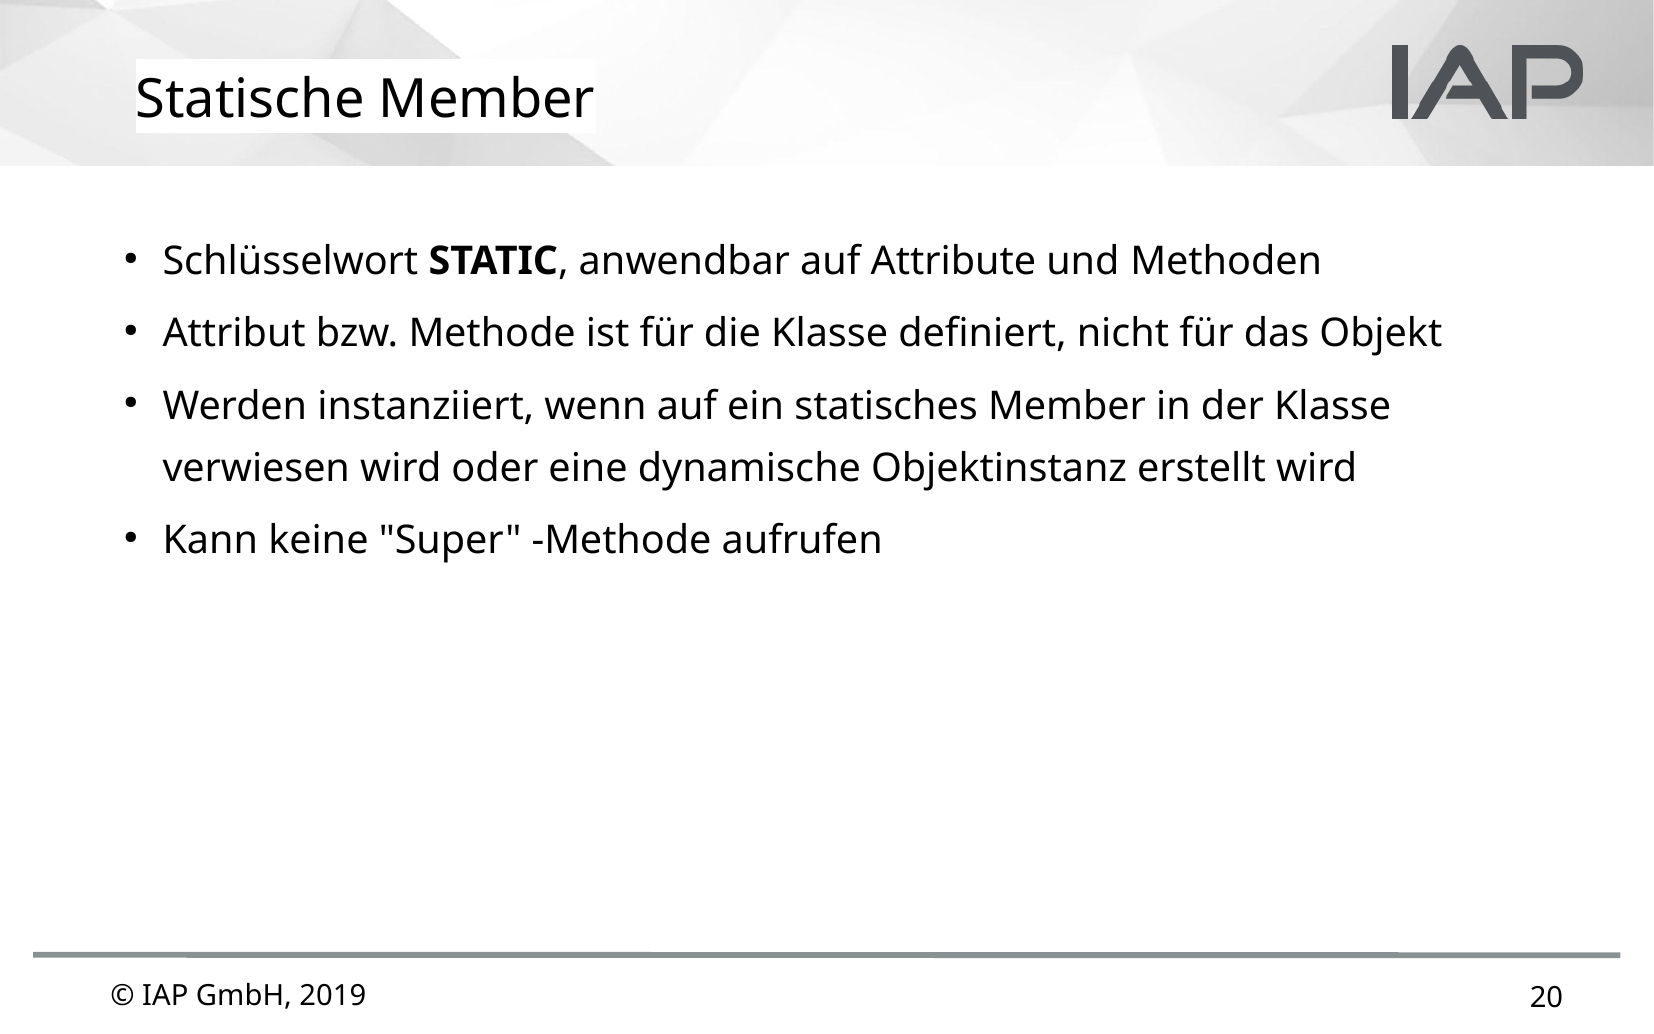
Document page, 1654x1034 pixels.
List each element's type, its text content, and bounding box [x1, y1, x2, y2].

title Statische Member [135, 41, 1264, 152]
picture [0, 0, 1654, 166]
list Schlüsselwort STATIC, anwendbar auf Attribute und Methoden Attribut bzw. Methode ist für die Klasse definiert, nicht für das Objekt Werden instanziiert, wenn auf ein statisches Member in der Klasse verwiesen wird oder eine dynamische Objektinstanz erstellt wird Kann keine "Super" -Methode aufrufen [106, 224, 1571, 916]
